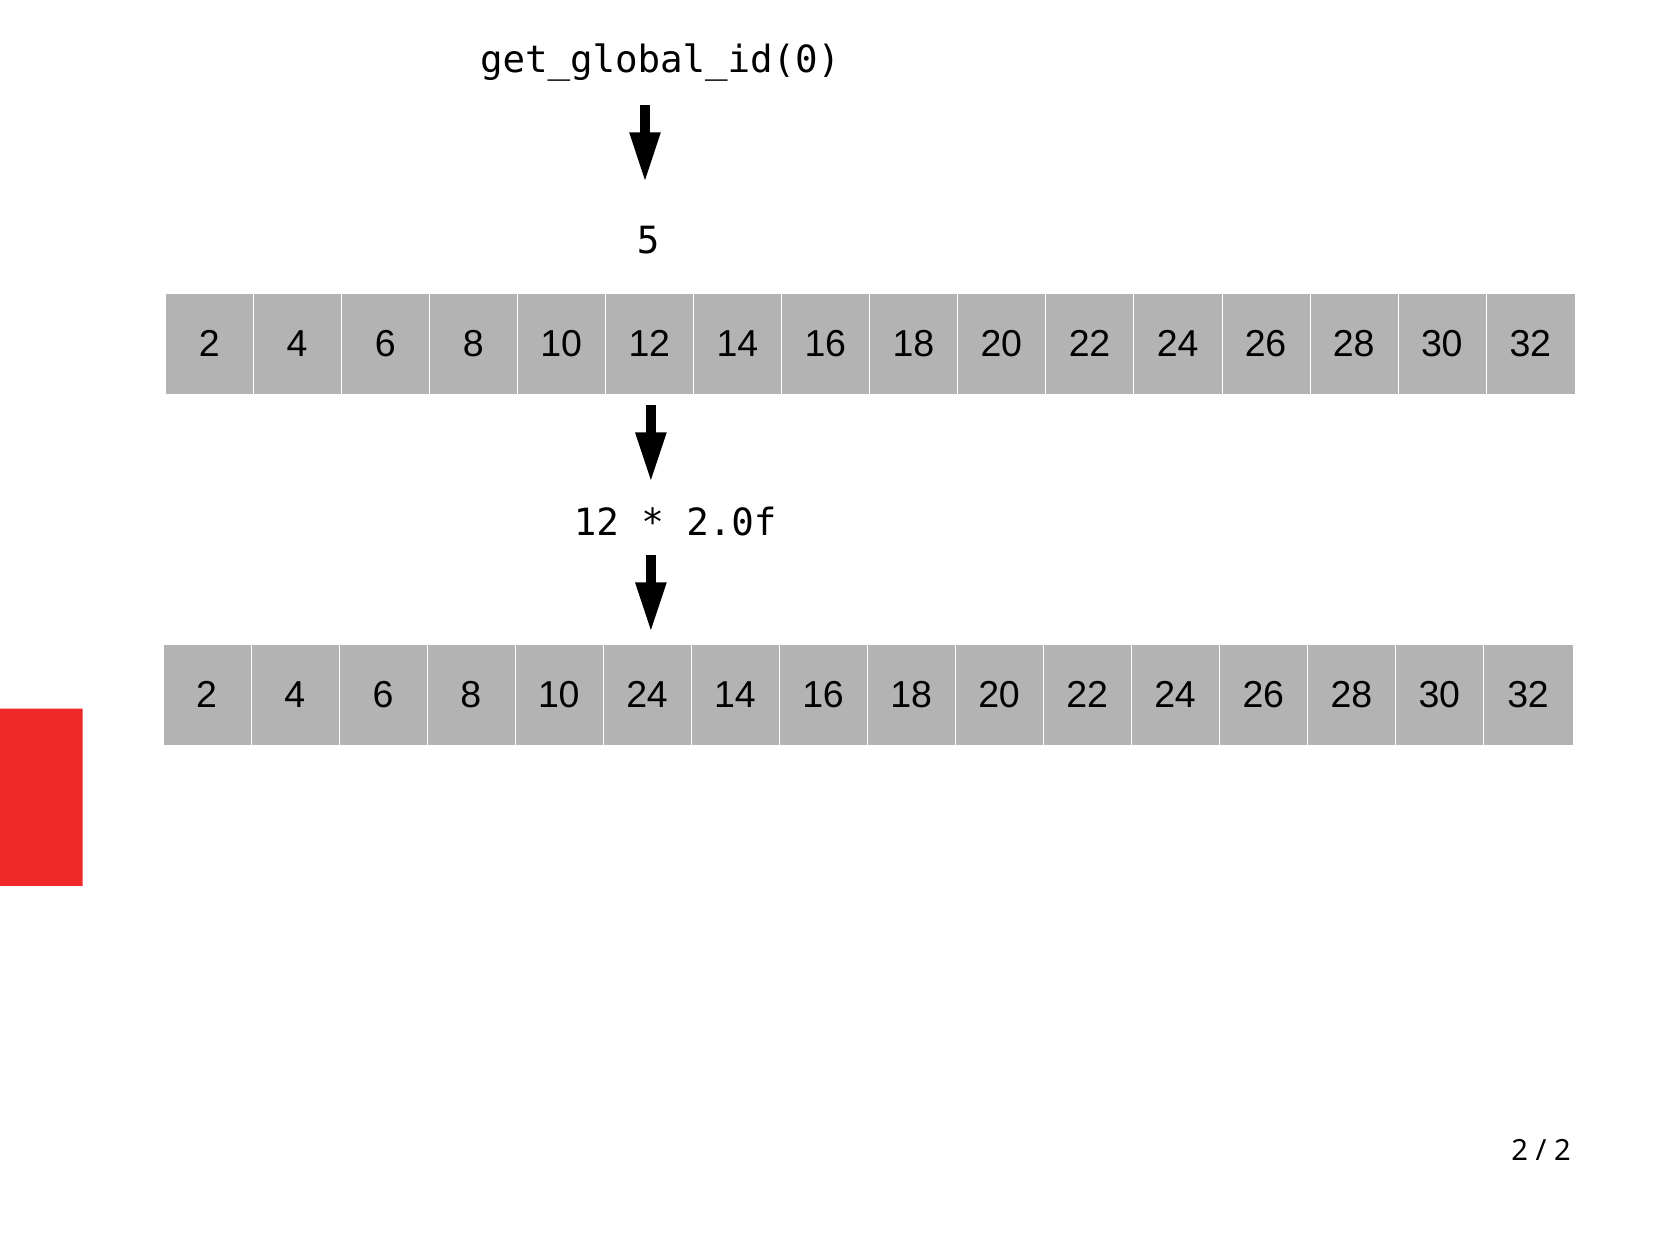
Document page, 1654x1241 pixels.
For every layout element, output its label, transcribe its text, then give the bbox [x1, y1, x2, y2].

table_header 14 [692, 645, 779, 745]
table_header 30 [1399, 294, 1486, 394]
table_header 6 [342, 294, 429, 394]
table_header 10 [516, 645, 603, 745]
table_header 10 [518, 294, 605, 394]
table_header 22 [1046, 294, 1133, 394]
table_header 22 [1044, 645, 1131, 745]
table_header 26 [1220, 645, 1307, 745]
table_header 14 [694, 294, 781, 394]
table_header 30 [1396, 645, 1483, 745]
table_header 28 [1311, 294, 1398, 394]
table_header 12 [606, 294, 693, 394]
table_header 2 [164, 645, 251, 745]
table_header 28 [1308, 645, 1395, 745]
table_header 20 [956, 645, 1043, 745]
table_header 24 [1134, 294, 1222, 394]
text_box get_global_id(0) [285, 30, 1036, 89]
text_box 12 * 2.0f [300, 493, 1051, 552]
table_header 18 [870, 294, 957, 394]
table_header 4 [254, 294, 341, 394]
table_header 26 [1223, 294, 1310, 394]
table_header 18 [868, 645, 955, 745]
table_header 16 [782, 294, 869, 394]
table_header 24 [1132, 645, 1219, 745]
table_header 16 [780, 645, 867, 745]
table_header 2 [166, 294, 253, 394]
text_box 5 [273, 211, 1024, 271]
table_header 8 [430, 294, 517, 394]
table_header 4 [252, 645, 339, 745]
table_header 32 [1484, 645, 1573, 745]
table_header 8 [428, 645, 515, 745]
table_header 6 [340, 645, 427, 745]
table_header 32 [1487, 294, 1575, 394]
table_header 20 [958, 294, 1045, 394]
table_header 24 [604, 645, 691, 745]
